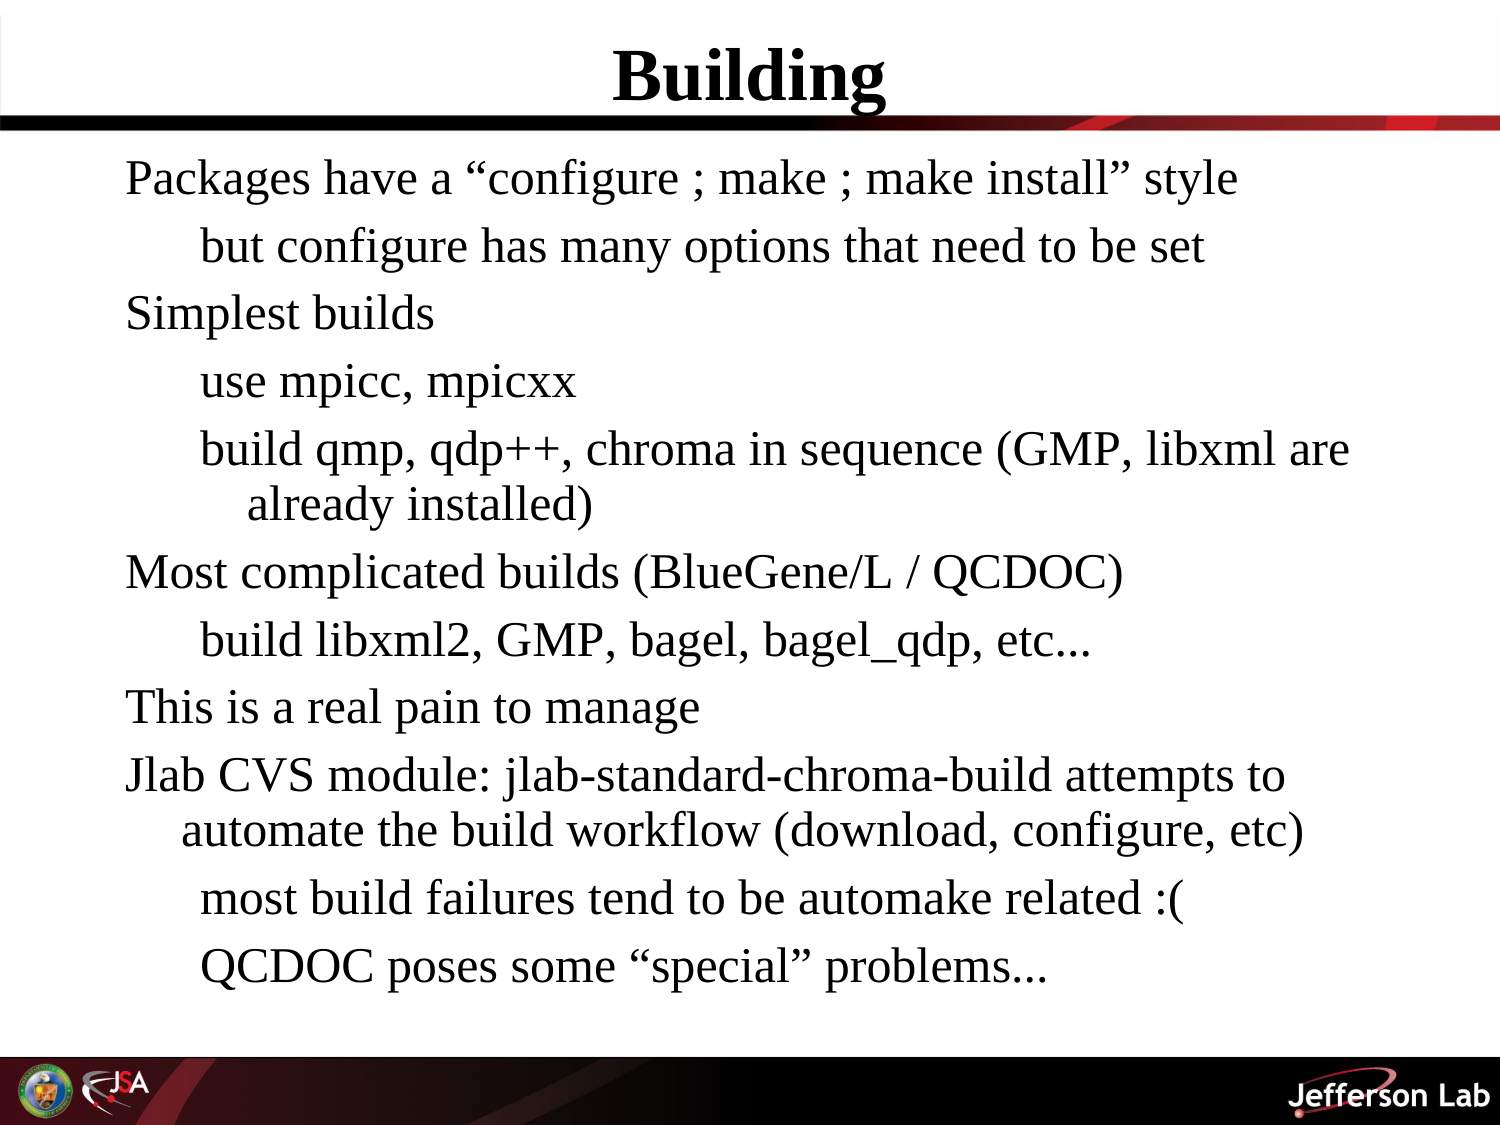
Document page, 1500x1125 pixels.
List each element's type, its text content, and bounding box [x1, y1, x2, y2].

list Packages have a “configure ; make ; make install” style but configure has many options that need to be set Simplest builds use mpicc, mpicxx build qmp, qdp++, chroma in sequence (GMP, libxml are already installed) Most complicated builds (BlueGene/L / QCDOC) build libxml2, GMP, bagel, bagel_qdp, etc... This is a real pain to manage Jlab CVS module: jlab-standard-chroma-build attempts to automate the build workflow (download, configure, etc) most build failures tend to be automake related :( QCDOC poses some “special” problems... [125, 149, 1401, 1011]
title Building [112, 7, 1388, 143]
picture [0, 0, 1500, 1125]
